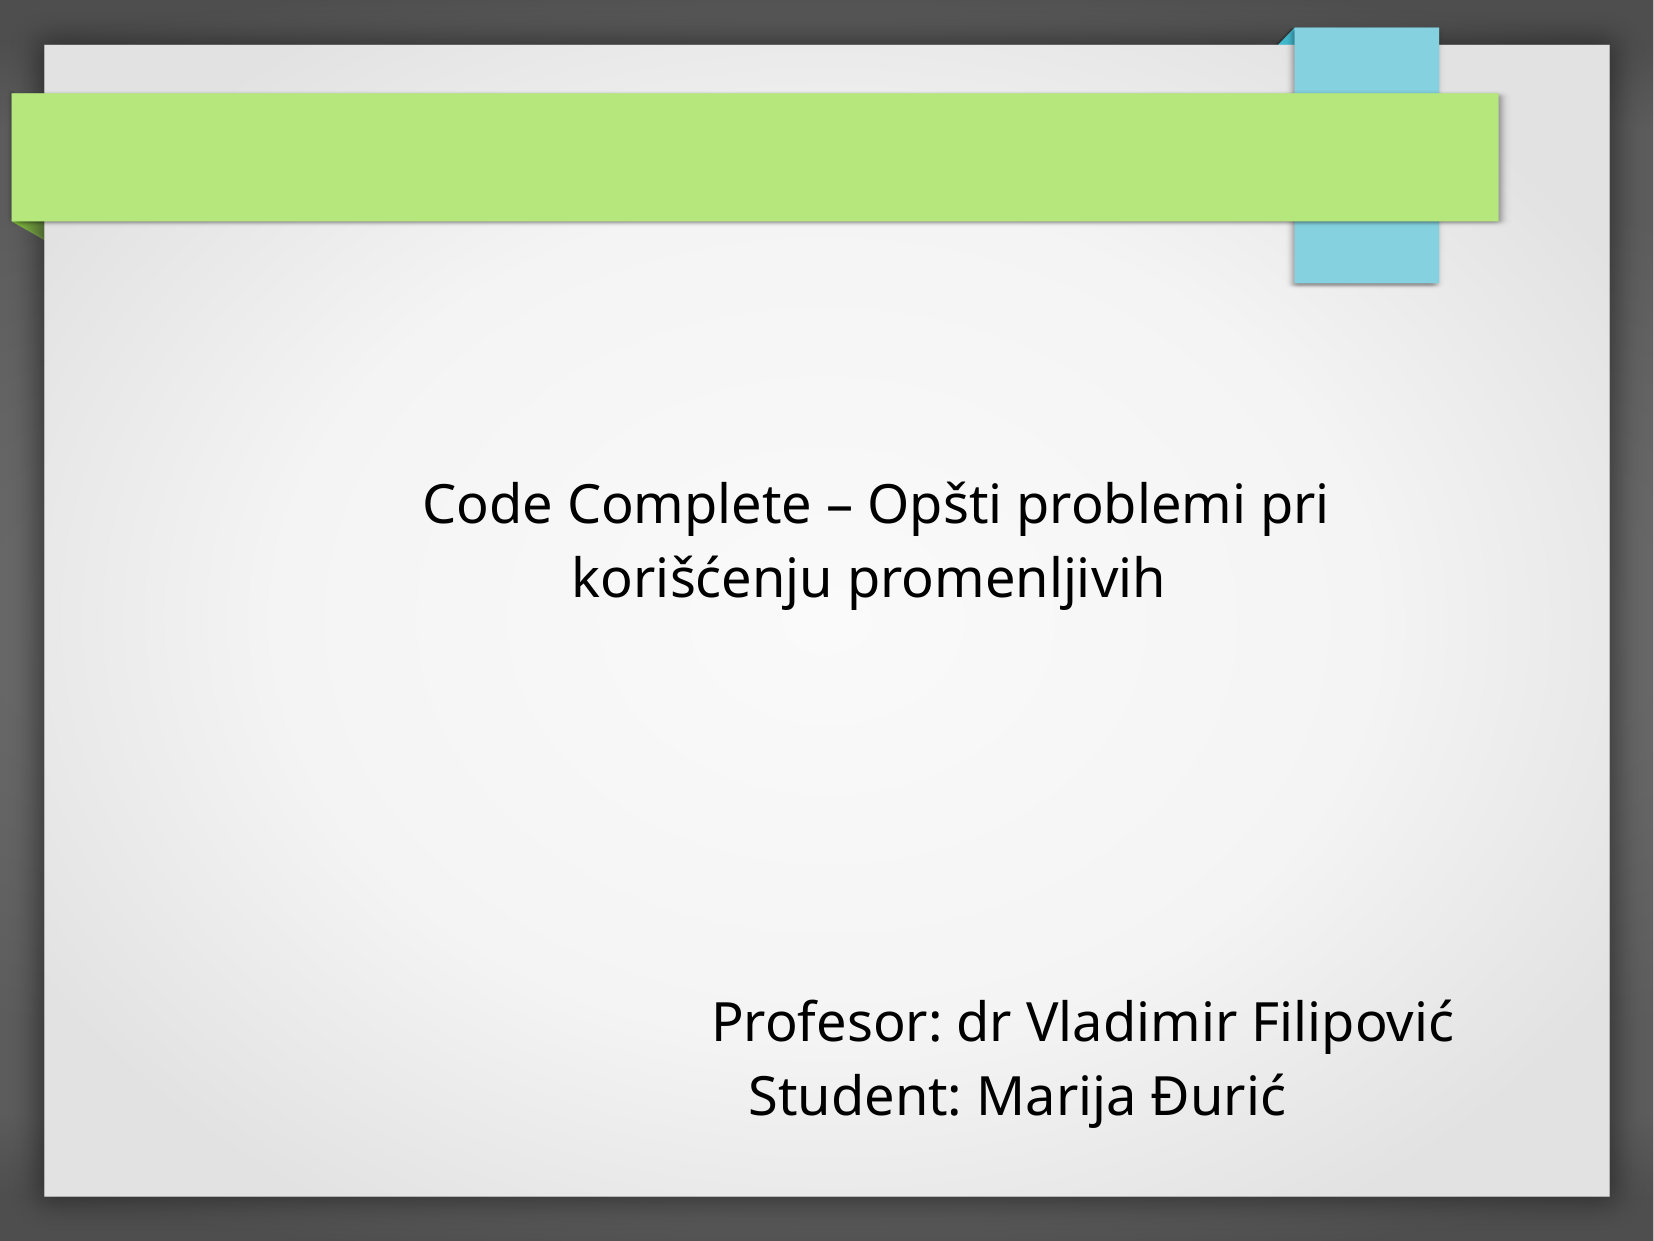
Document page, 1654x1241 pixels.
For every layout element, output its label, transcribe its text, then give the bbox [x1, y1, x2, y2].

subtitle Code Complete – Opšti problemi pri korišćenju promenljivih Profesor: dr Vladimir Filipović Student: Marija Đurić [297, 109, 1456, 1118]
picture [0, 0, 1654, 1241]
